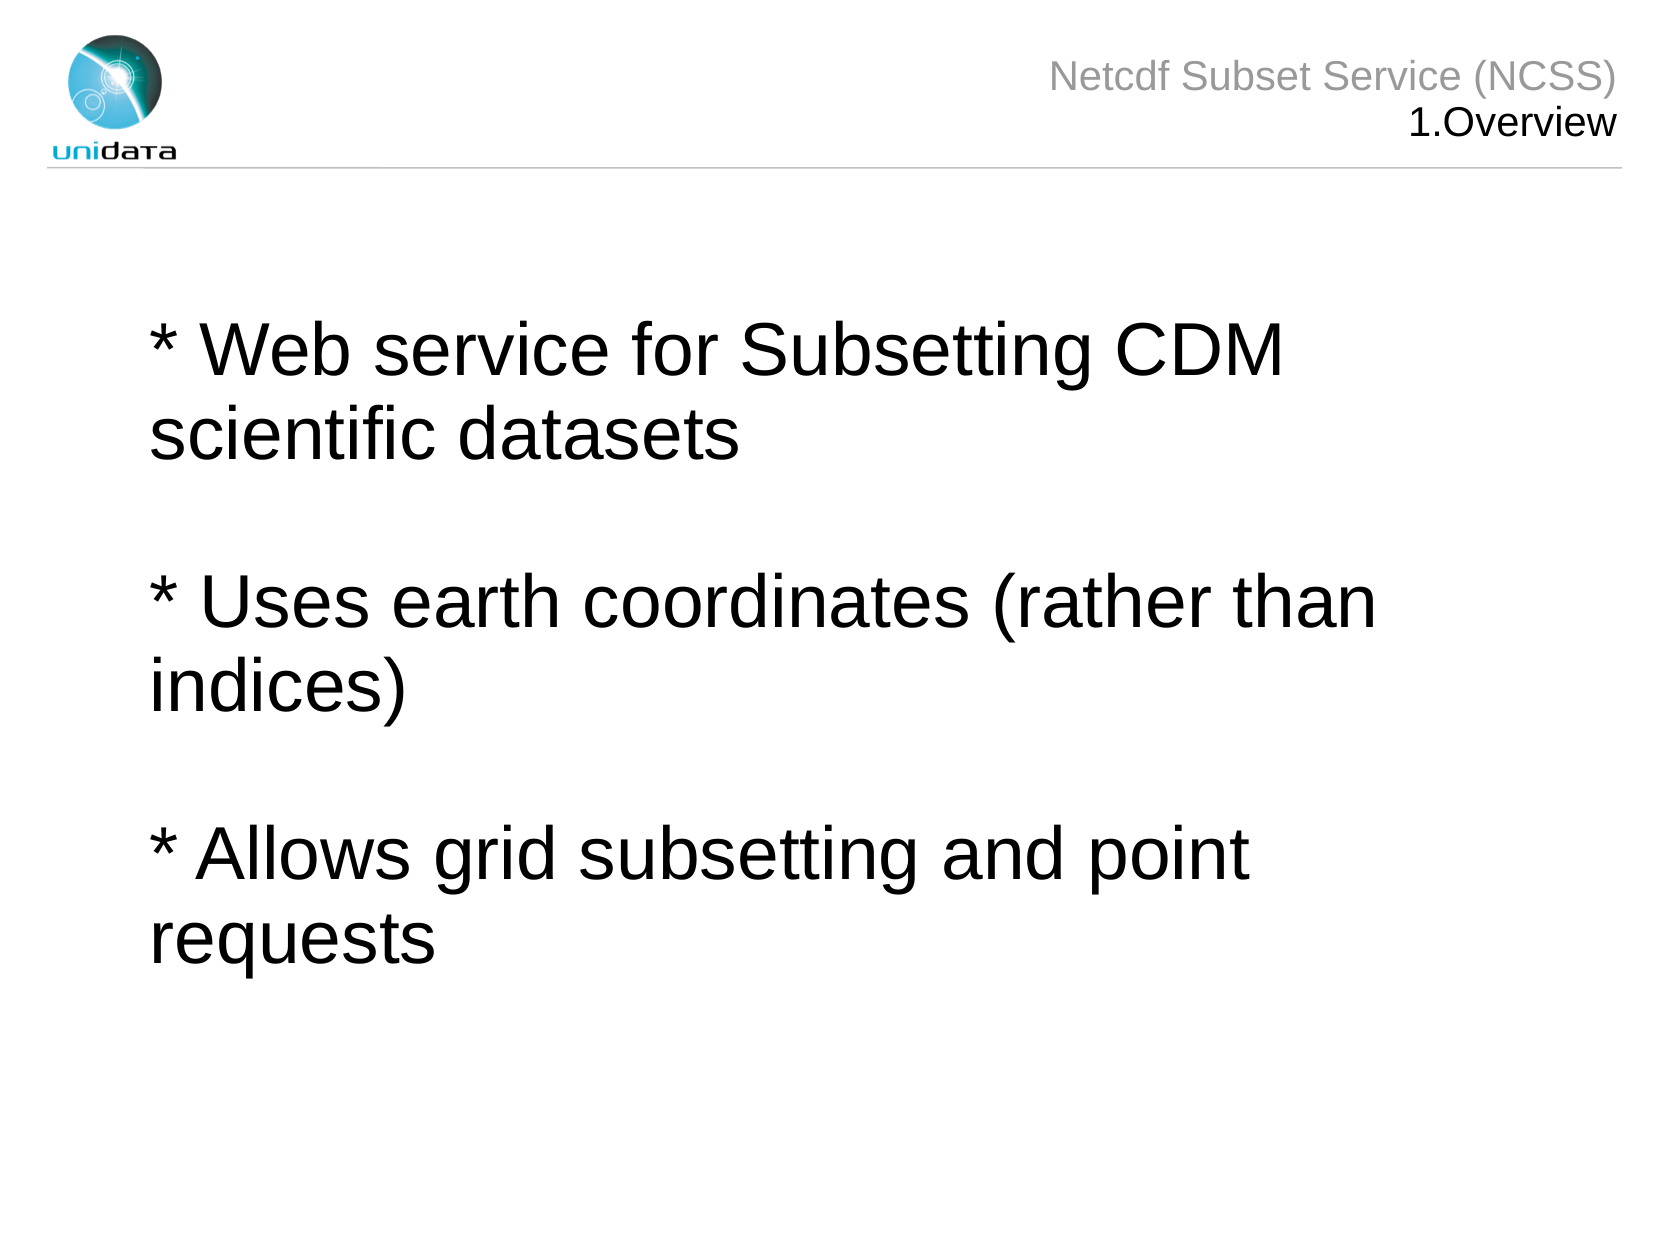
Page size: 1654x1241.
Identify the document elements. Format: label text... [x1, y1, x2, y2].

picture [41, 23, 187, 174]
text_box * Web service for Subsetting CDM scientific datasets * Uses earth coordinates (rather than indices) * Allows grid subsetting and point requests [135, 300, 1501, 987]
text_box Netcdf Subset Service (NCSS) 1.Overview [980, 41, 1618, 158]
